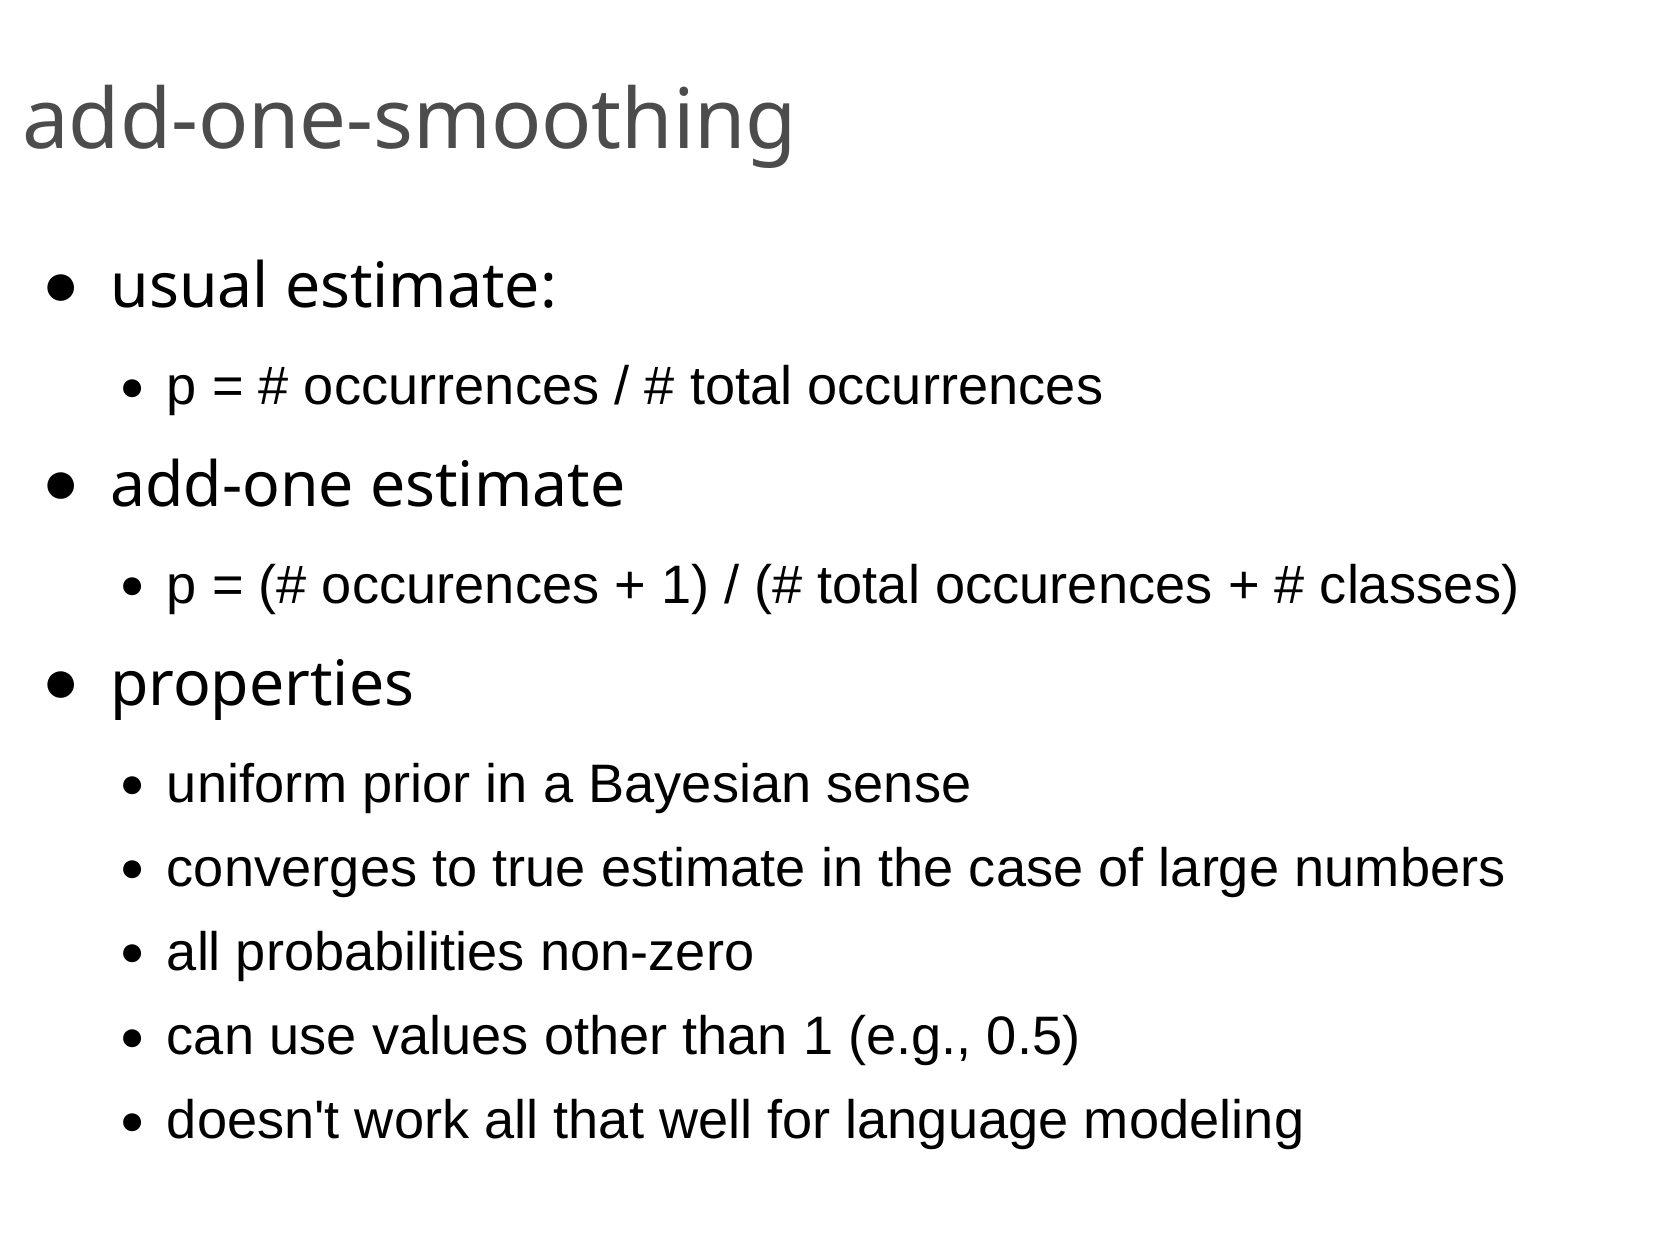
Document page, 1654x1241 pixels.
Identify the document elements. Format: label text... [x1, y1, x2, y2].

list usual estimate: p = # occurrences / # total occurrences add-one estimate p = (# occurences + 1) / (# total occurences + # classes) properties uniform prior in a Bayesian sense converges to true estimate in the case of large numbers all probabilities non-zero can use values other than 1 (e.g., 0.5) doesn't work all that well for language modeling [25, 233, 1654, 1158]
title add-one-smoothing [22, 26, 1654, 205]
